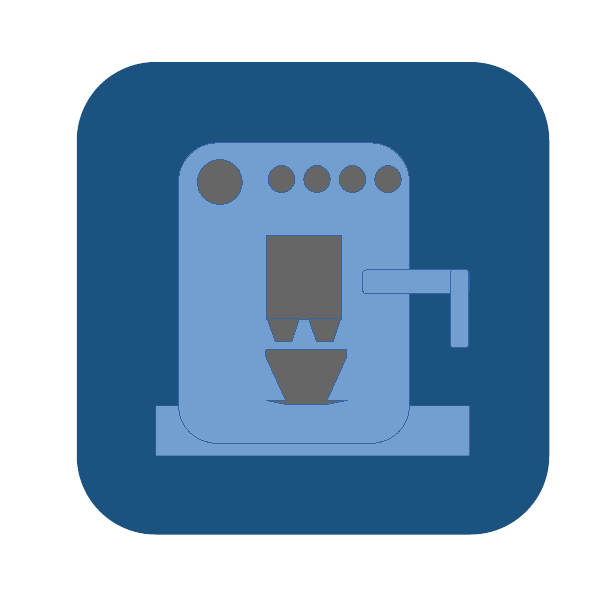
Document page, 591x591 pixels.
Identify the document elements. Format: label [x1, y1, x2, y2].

text_box [76, 62, 550, 535]
